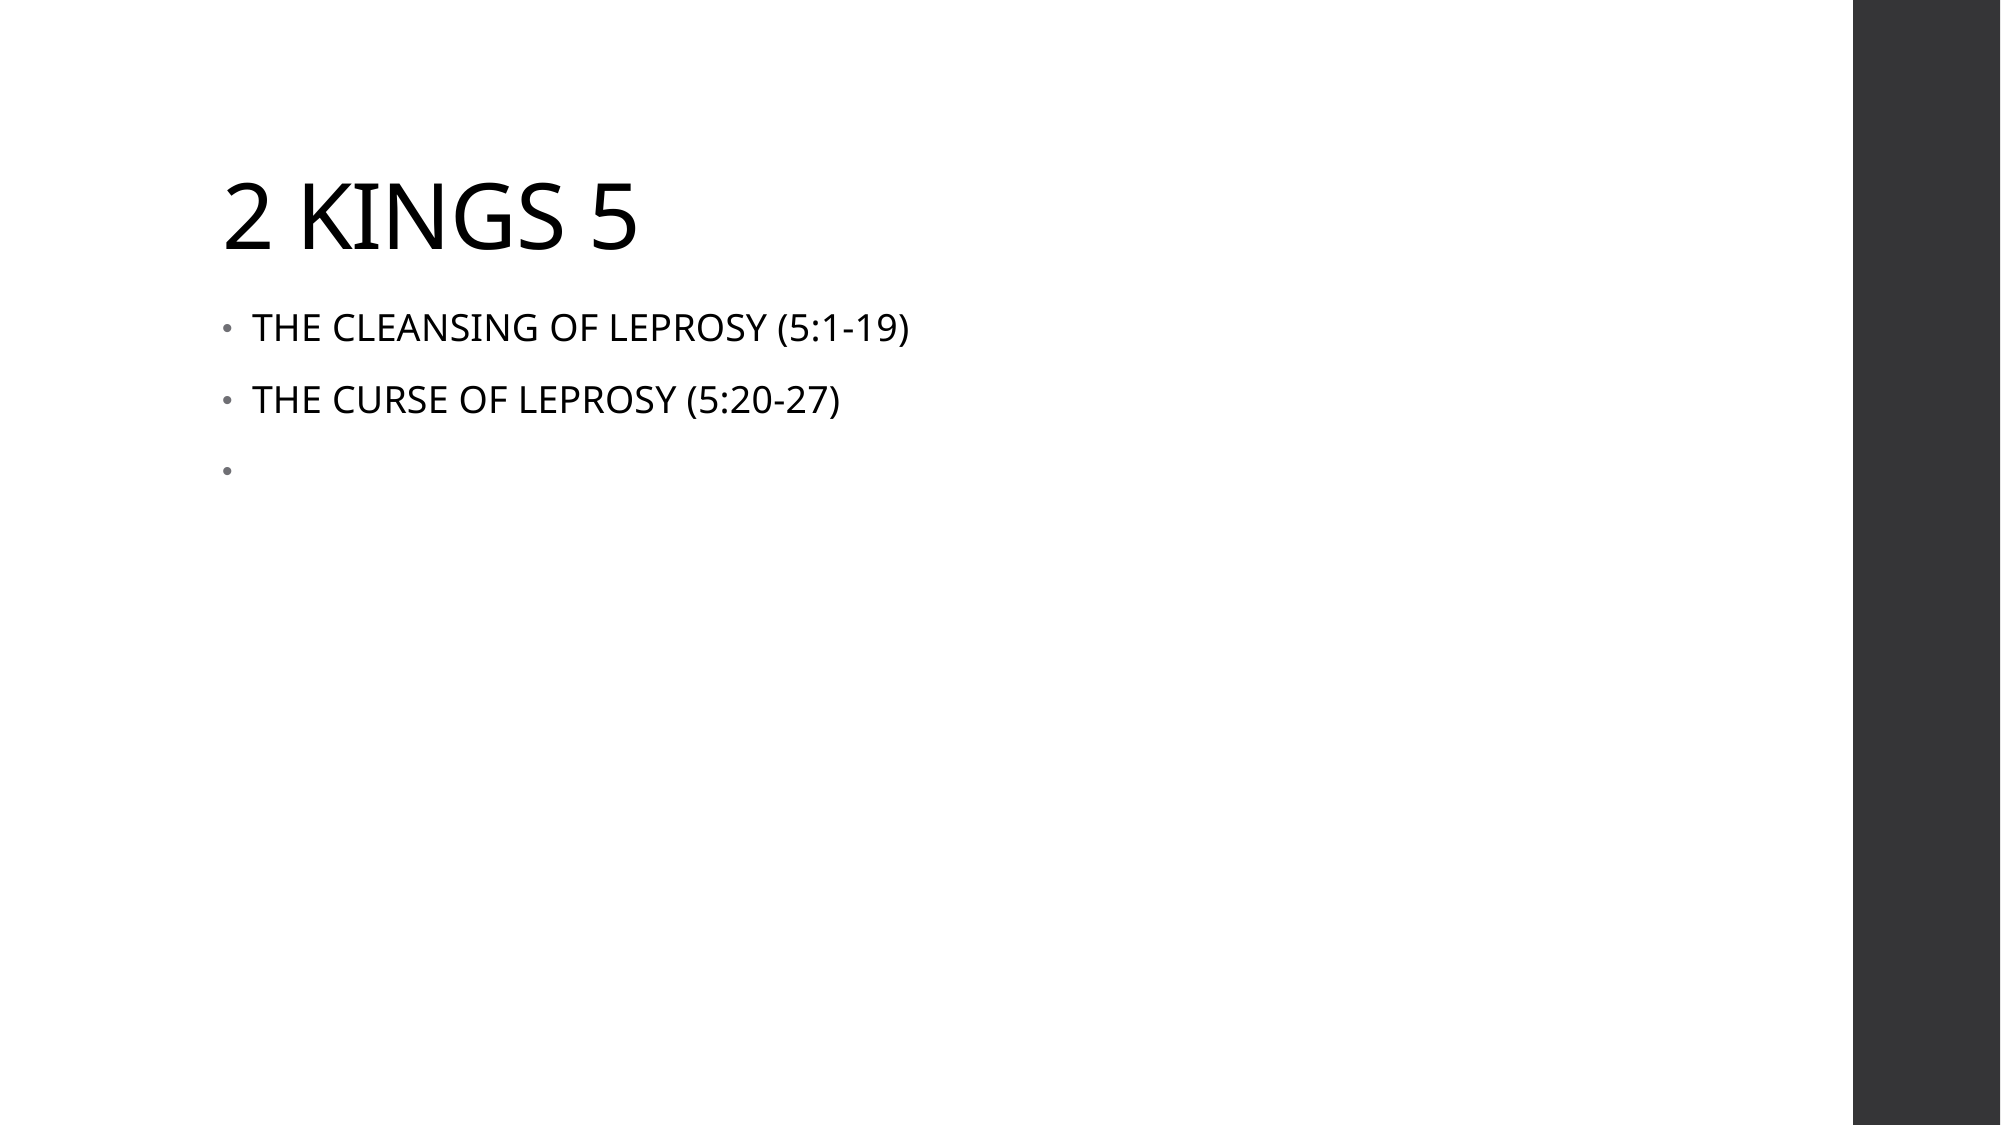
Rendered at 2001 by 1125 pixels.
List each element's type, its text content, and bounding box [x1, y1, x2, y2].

list THE CLEANSING OF LEPROSY (5:1-19) THE CURSE OF LEPROSY (5:20-27) [206, 299, 1617, 1014]
title 2 KINGS 5 [206, 60, 1797, 278]
